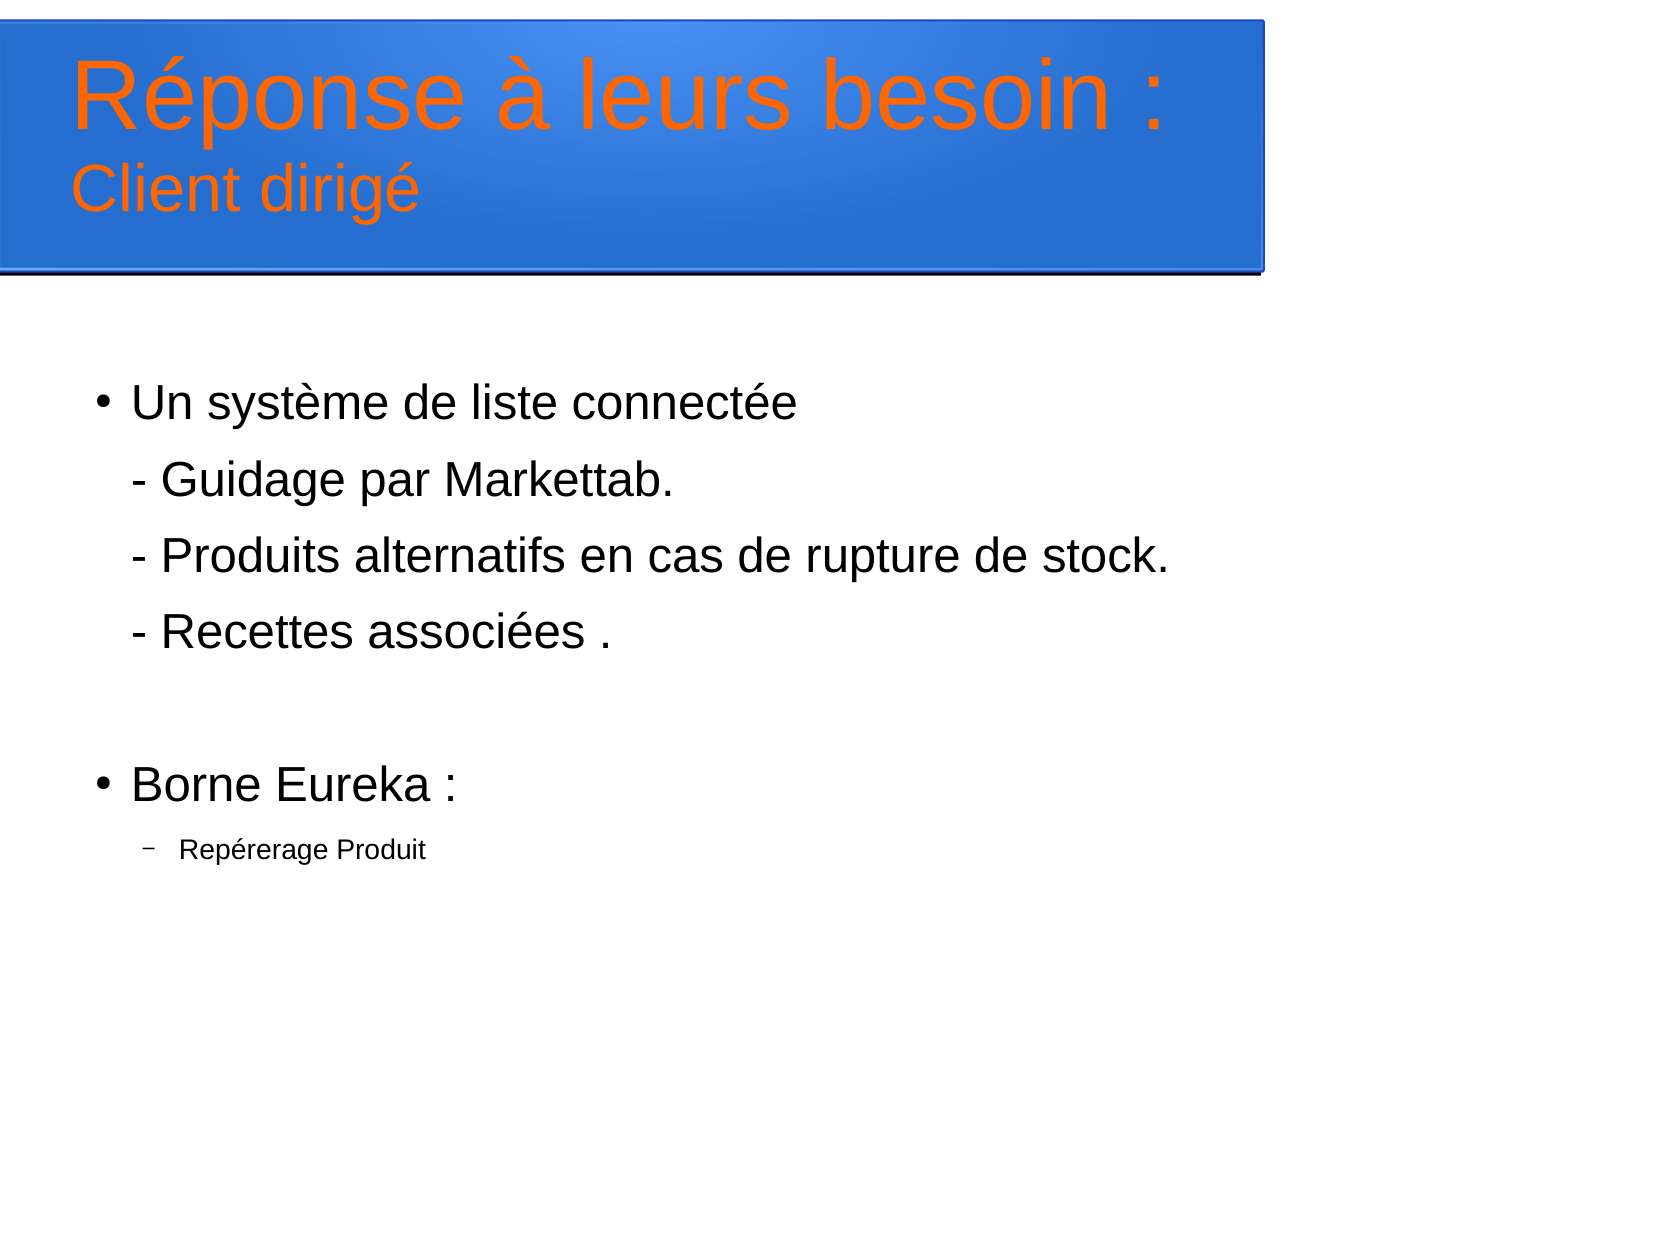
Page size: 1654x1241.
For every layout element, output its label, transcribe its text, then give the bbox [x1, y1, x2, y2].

title Réponse à leurs besoin : Client dirigé [70, 29, 1560, 237]
list Un système de liste connectée - Guidage par Markettab. - Produits alternatifs en cas de rupture de stock. - Recettes associées . Borne Eureka : Repérerage Produit [82, 299, 1571, 1019]
